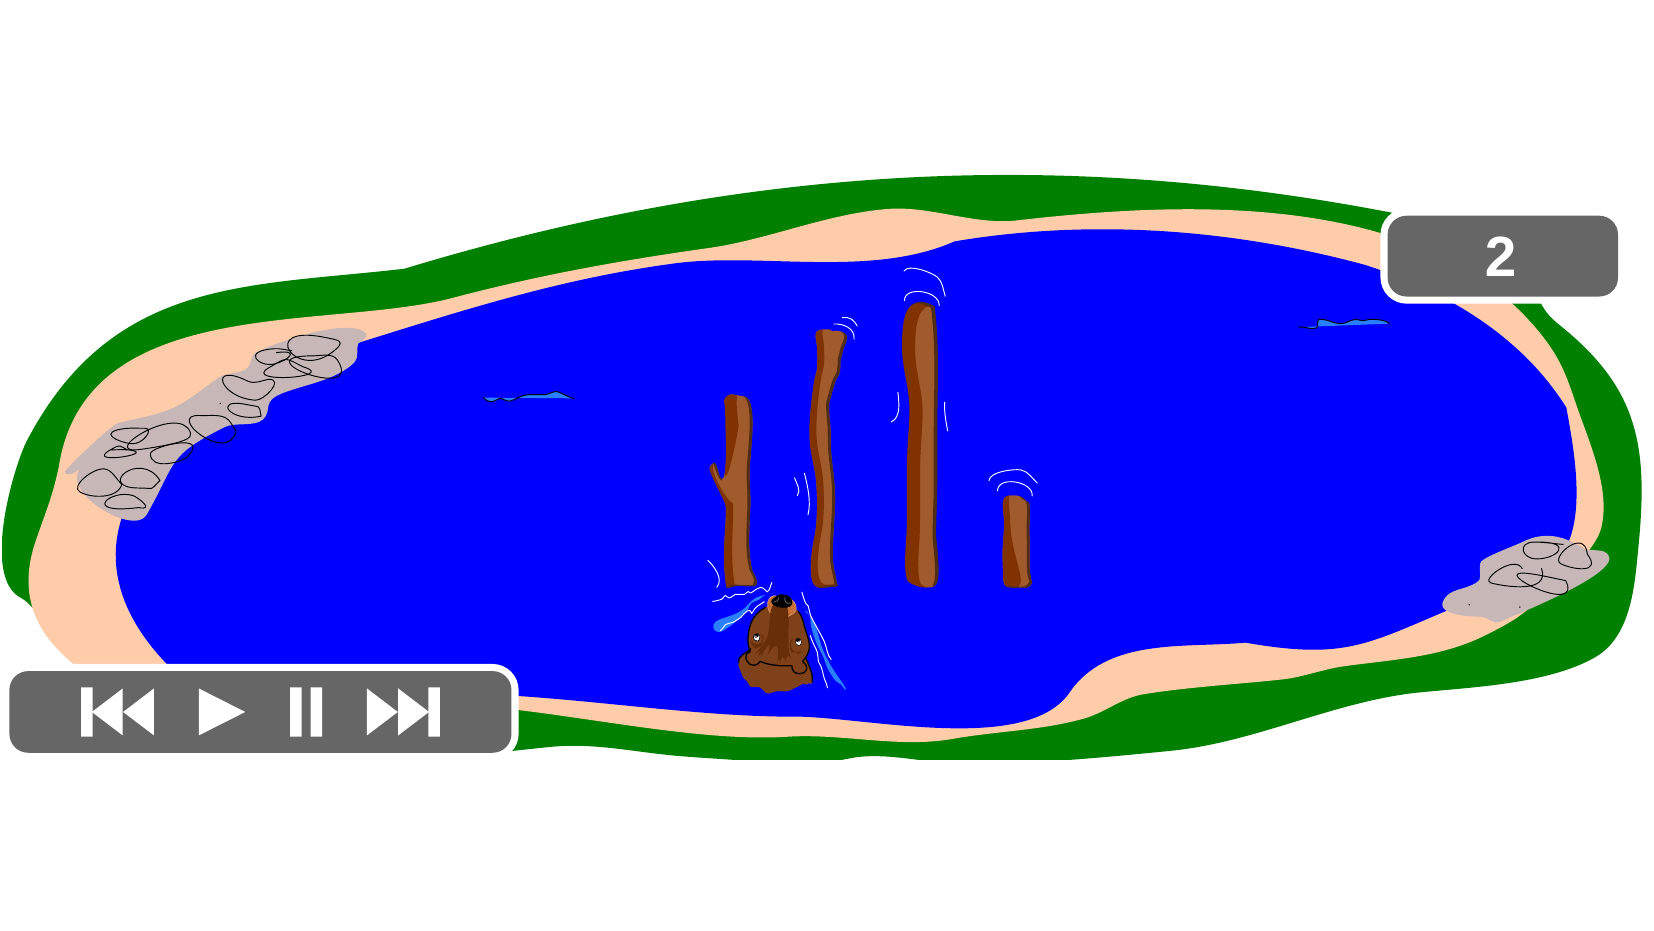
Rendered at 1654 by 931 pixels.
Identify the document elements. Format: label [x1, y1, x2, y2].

picture [2, 174, 1654, 760]
